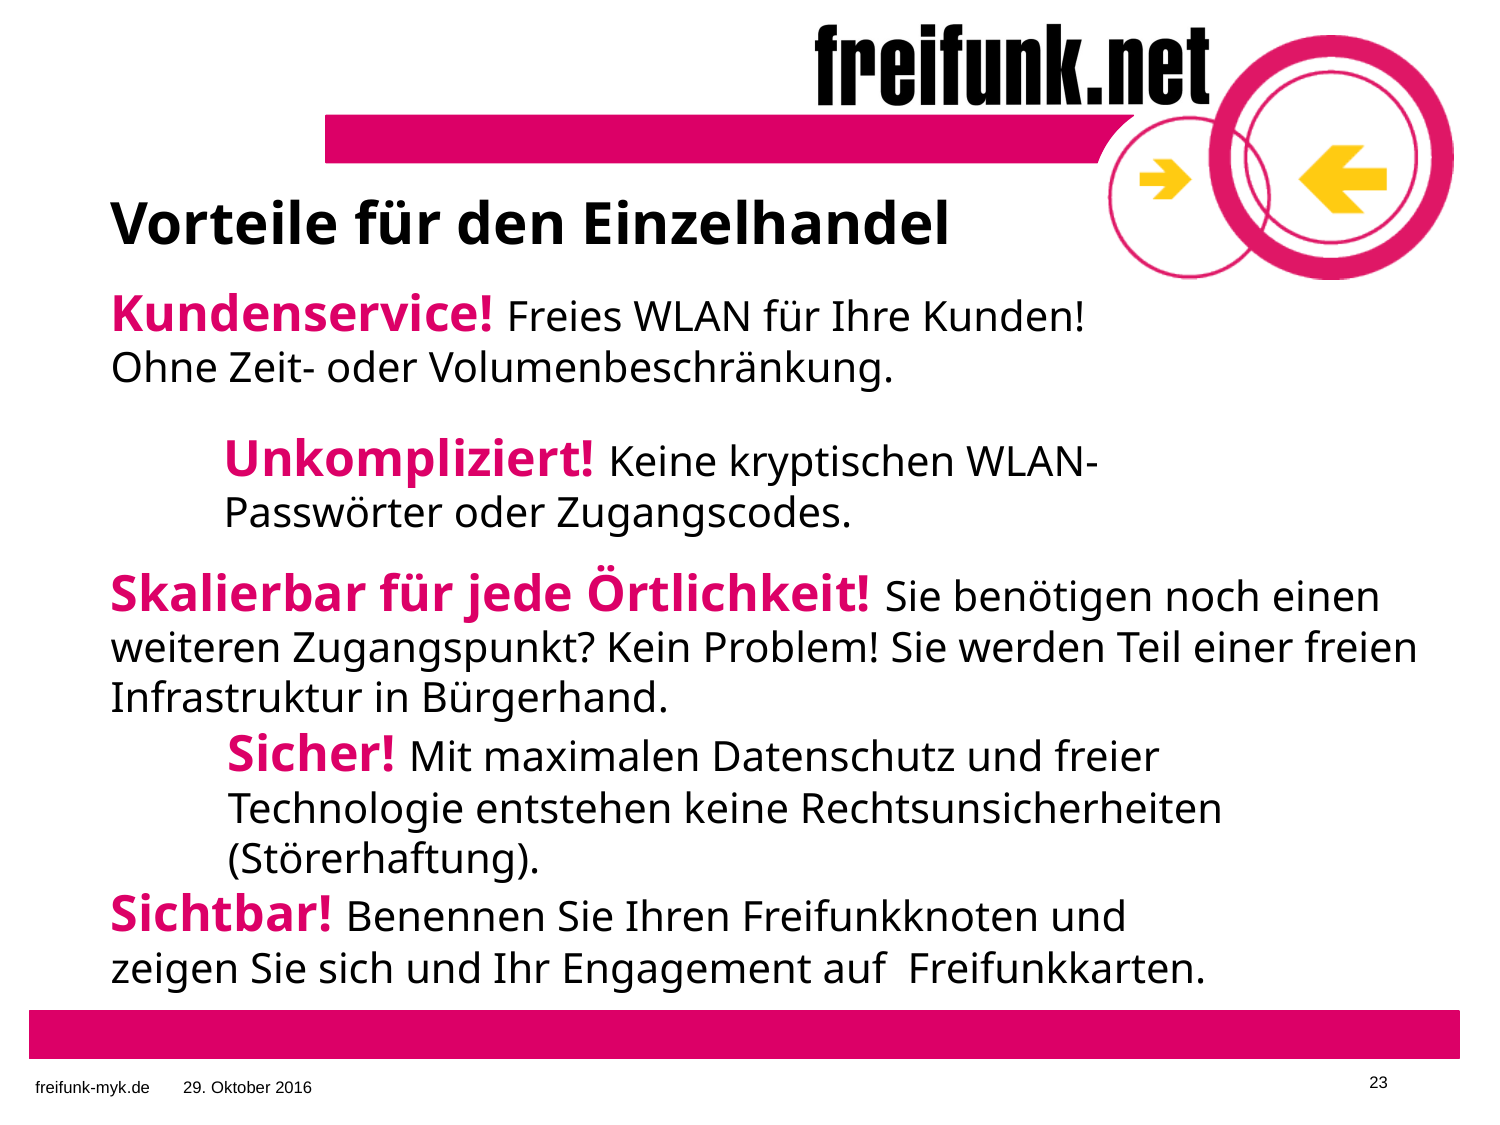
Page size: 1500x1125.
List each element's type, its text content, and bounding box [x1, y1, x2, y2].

text_box Sicher! Mit maximalen Datenschutz und freier Technologie entstehen keine Rechtsunsicherheiten (Störerhaftung). [227, 721, 1368, 882]
picture [816, 24, 1454, 280]
text_box Sichtbar! Benennen Sie Ihren Freifunkknoten und zeigen Sie sich und Ihr Engagement auf Freifunkkarten. [110, 881, 1247, 992]
text_box Unkompliziert! Keine kryptischen WLAN-Passwörter oder Zugangscodes. [223, 426, 1294, 537]
text_box Kundenservice! Freies WLAN für Ihre Kunden! Ohne Zeit- oder Volumenbeschränkung. [110, 281, 1199, 392]
text_box Skalierbar für jede Örtlichkeit! Sie benötigen noch einen weiteren Zugangspunkt? Kein Problem! Sie werden Teil einer freien Infrastruktur in Bürgerhand. [110, 561, 1446, 722]
title Vorteile für den Einzelhandel [110, 160, 1093, 281]
